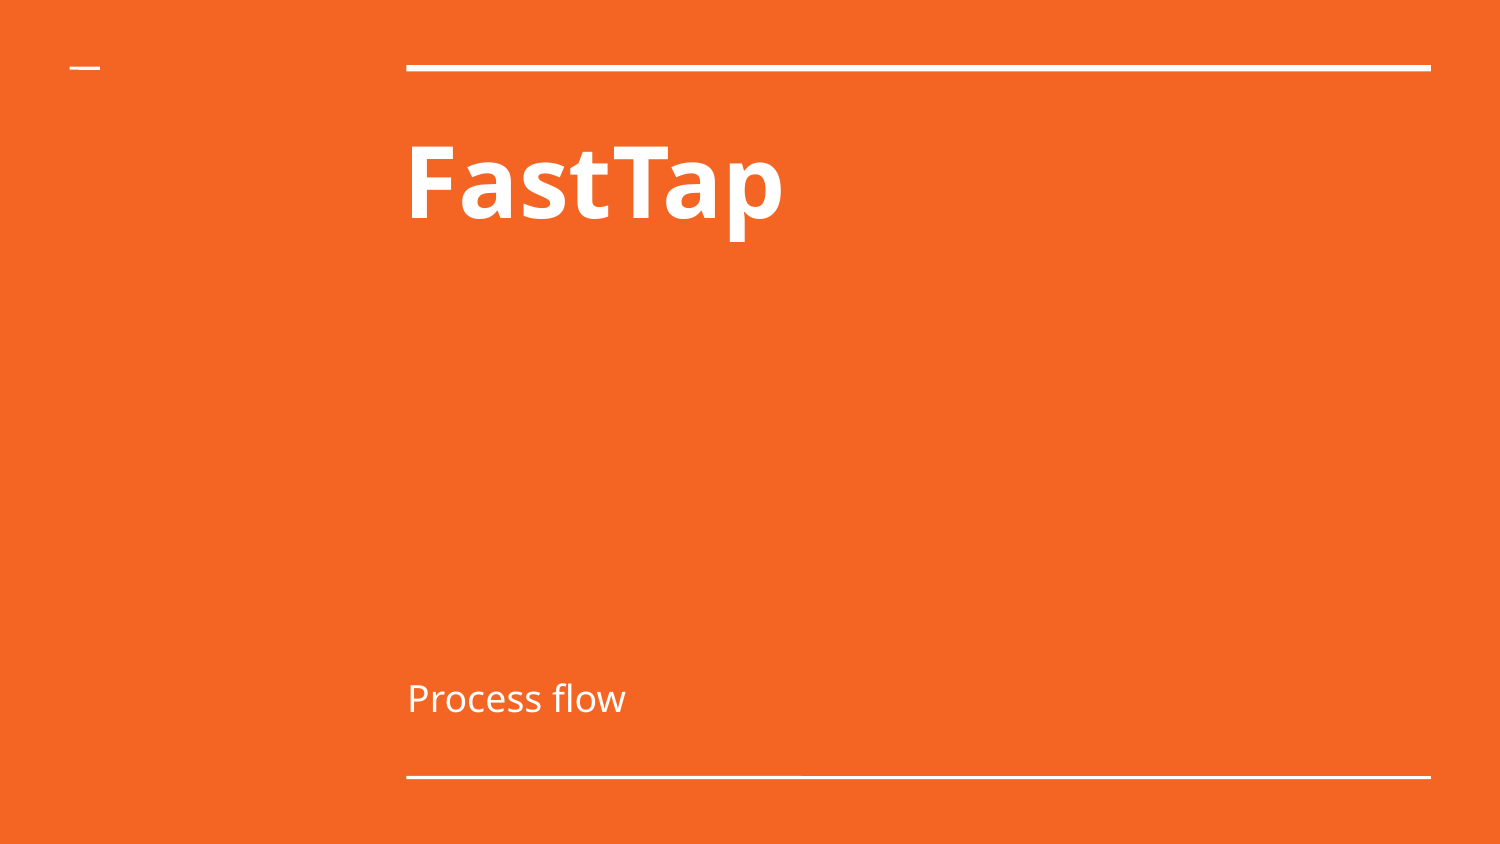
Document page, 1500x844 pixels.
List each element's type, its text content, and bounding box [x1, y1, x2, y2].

subtitle Process flow [392, 531, 1431, 735]
title FastTap [389, 103, 1428, 357]
